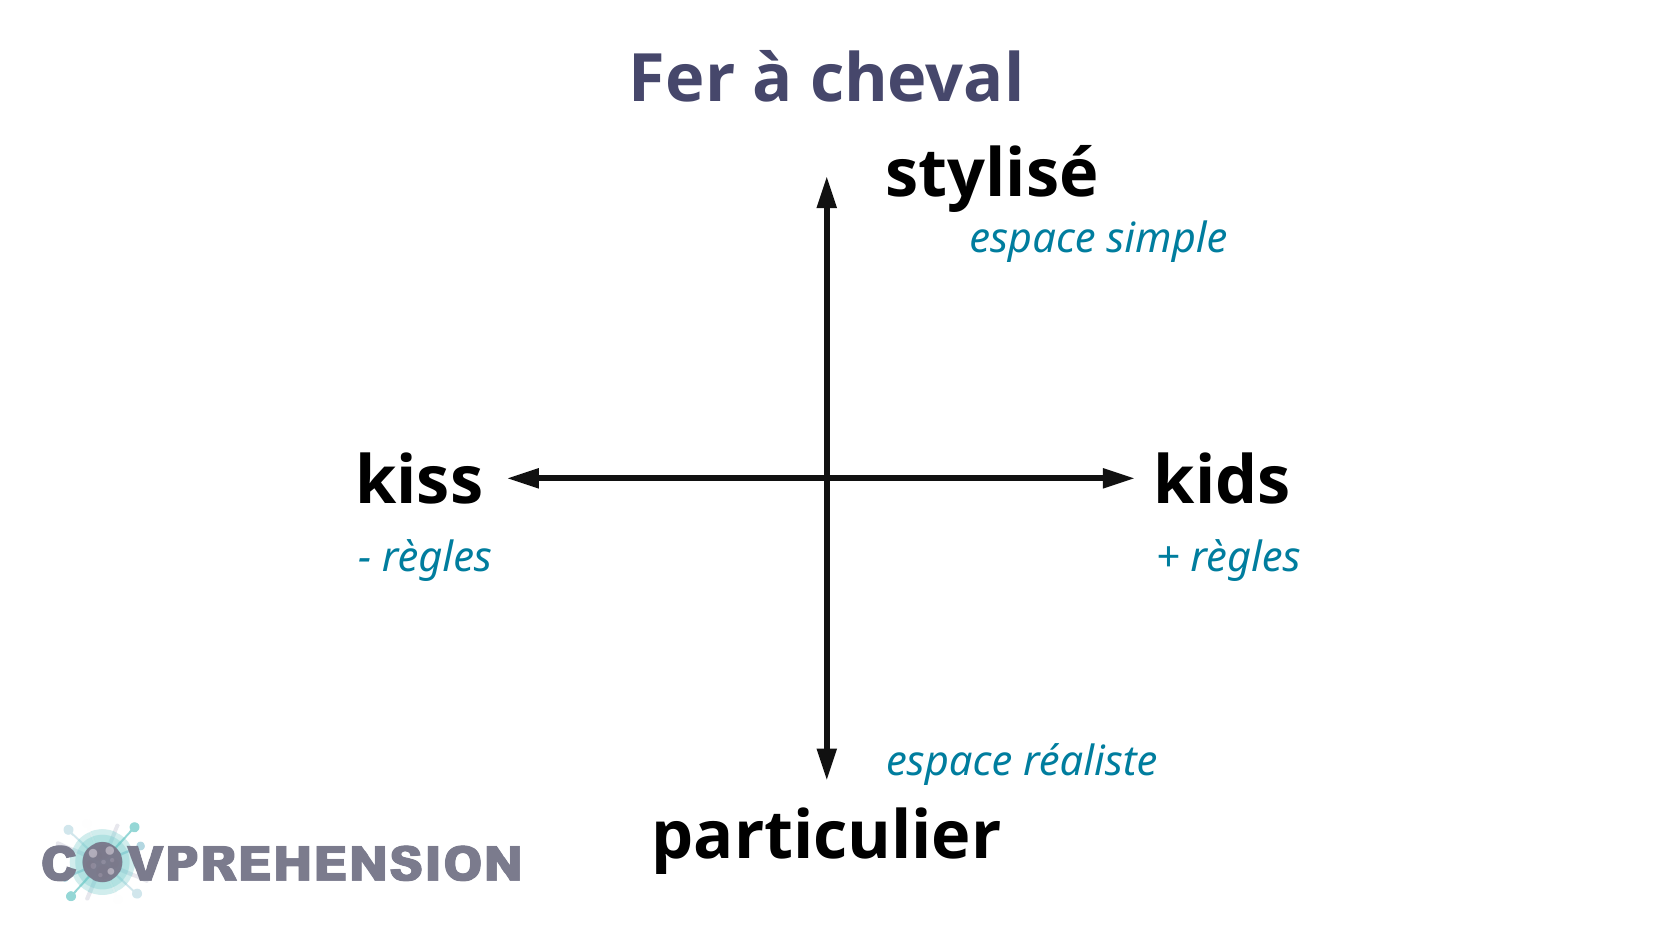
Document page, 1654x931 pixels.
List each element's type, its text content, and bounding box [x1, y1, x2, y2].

text_box stylisé [779, 118, 1205, 225]
text_box - règles [236, 519, 615, 585]
text_box + règles [1039, 519, 1418, 585]
text_box kiss [307, 425, 532, 519]
text_box particulier [614, 779, 1040, 886]
text_box espace simple [909, 200, 1288, 266]
text_box espace réaliste [779, 723, 1264, 839]
text_box kids [1110, 425, 1335, 519]
title Fer à cheval [0, 23, 1654, 129]
